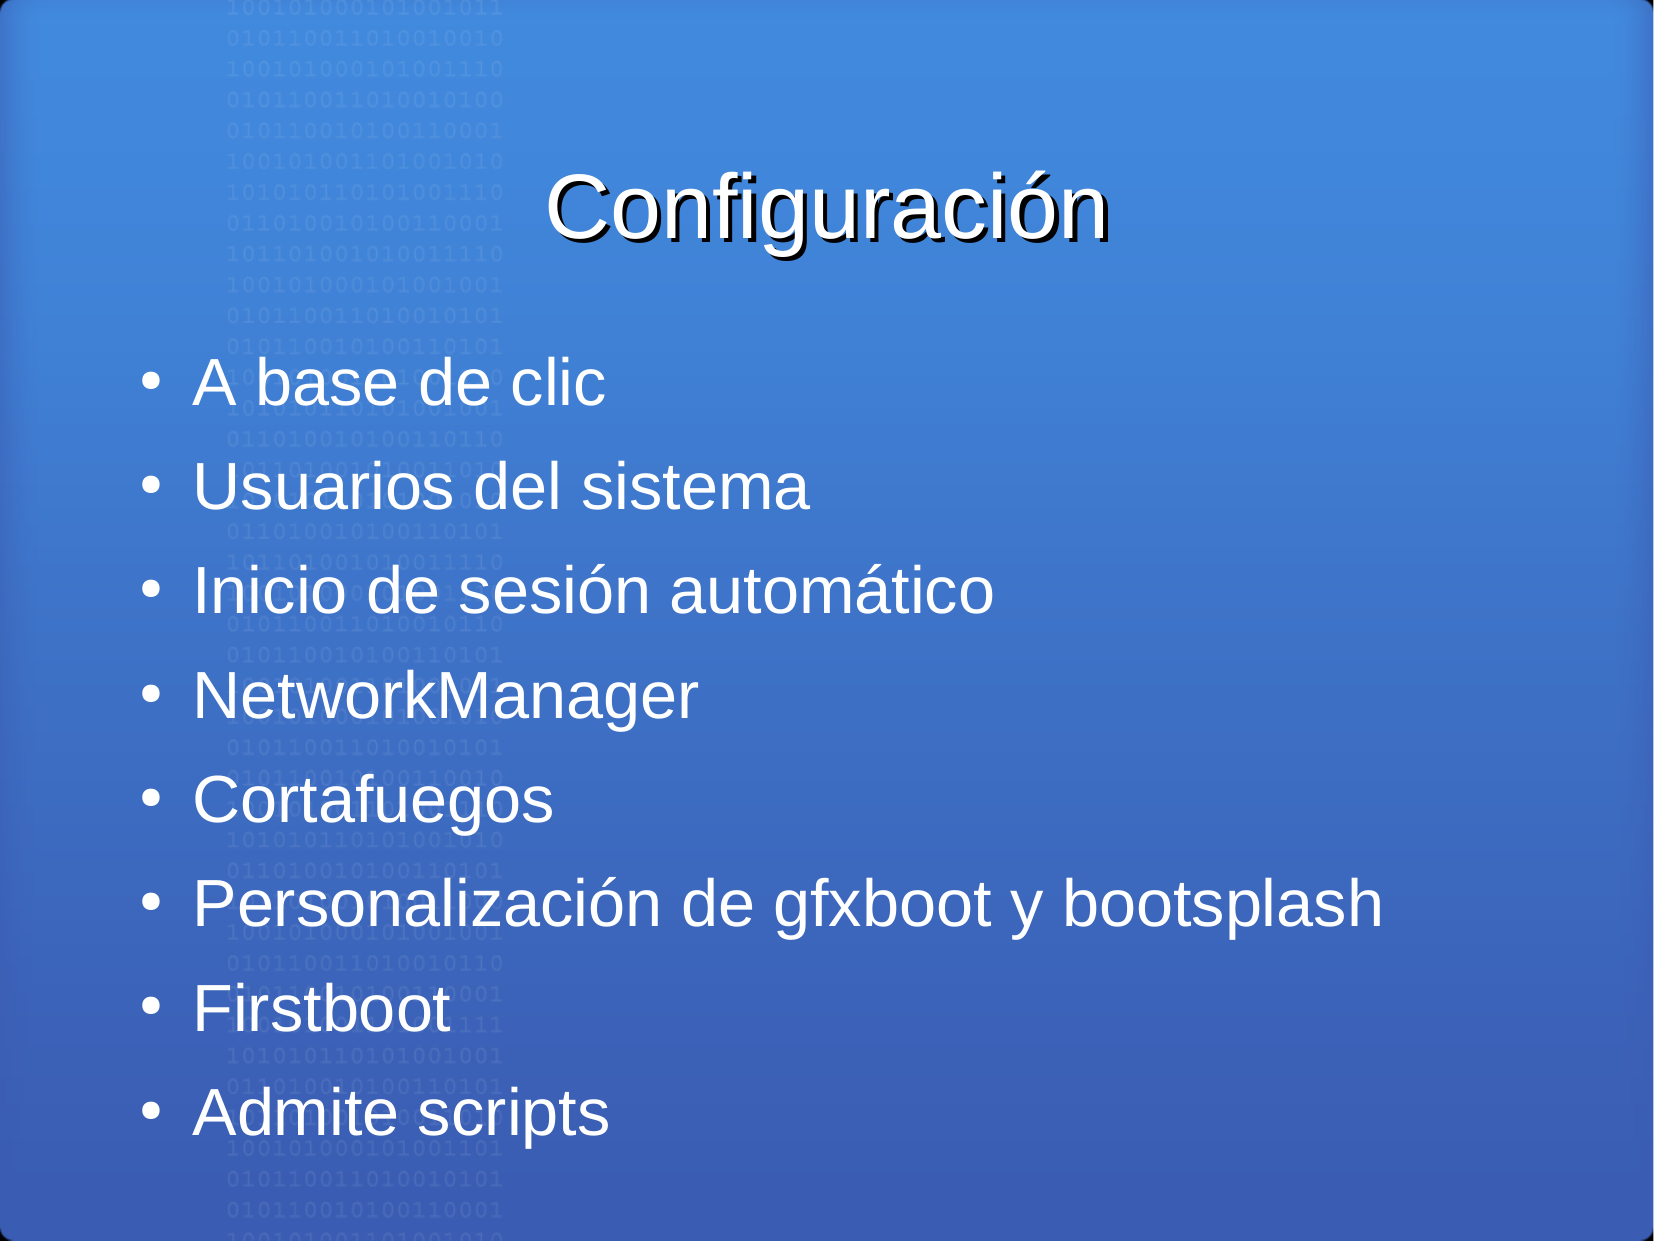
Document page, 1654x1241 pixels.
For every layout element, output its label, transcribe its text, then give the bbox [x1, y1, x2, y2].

picture [0, 0, 1654, 1241]
list A base de clic Usuarios del sistema Inicio de sesión automático NetworkManager Cortafuegos Personalización de gfxboot y bootsplash Firstboot Admite scripts [121, 344, 1534, 1216]
title Configuración [121, 110, 1534, 303]
